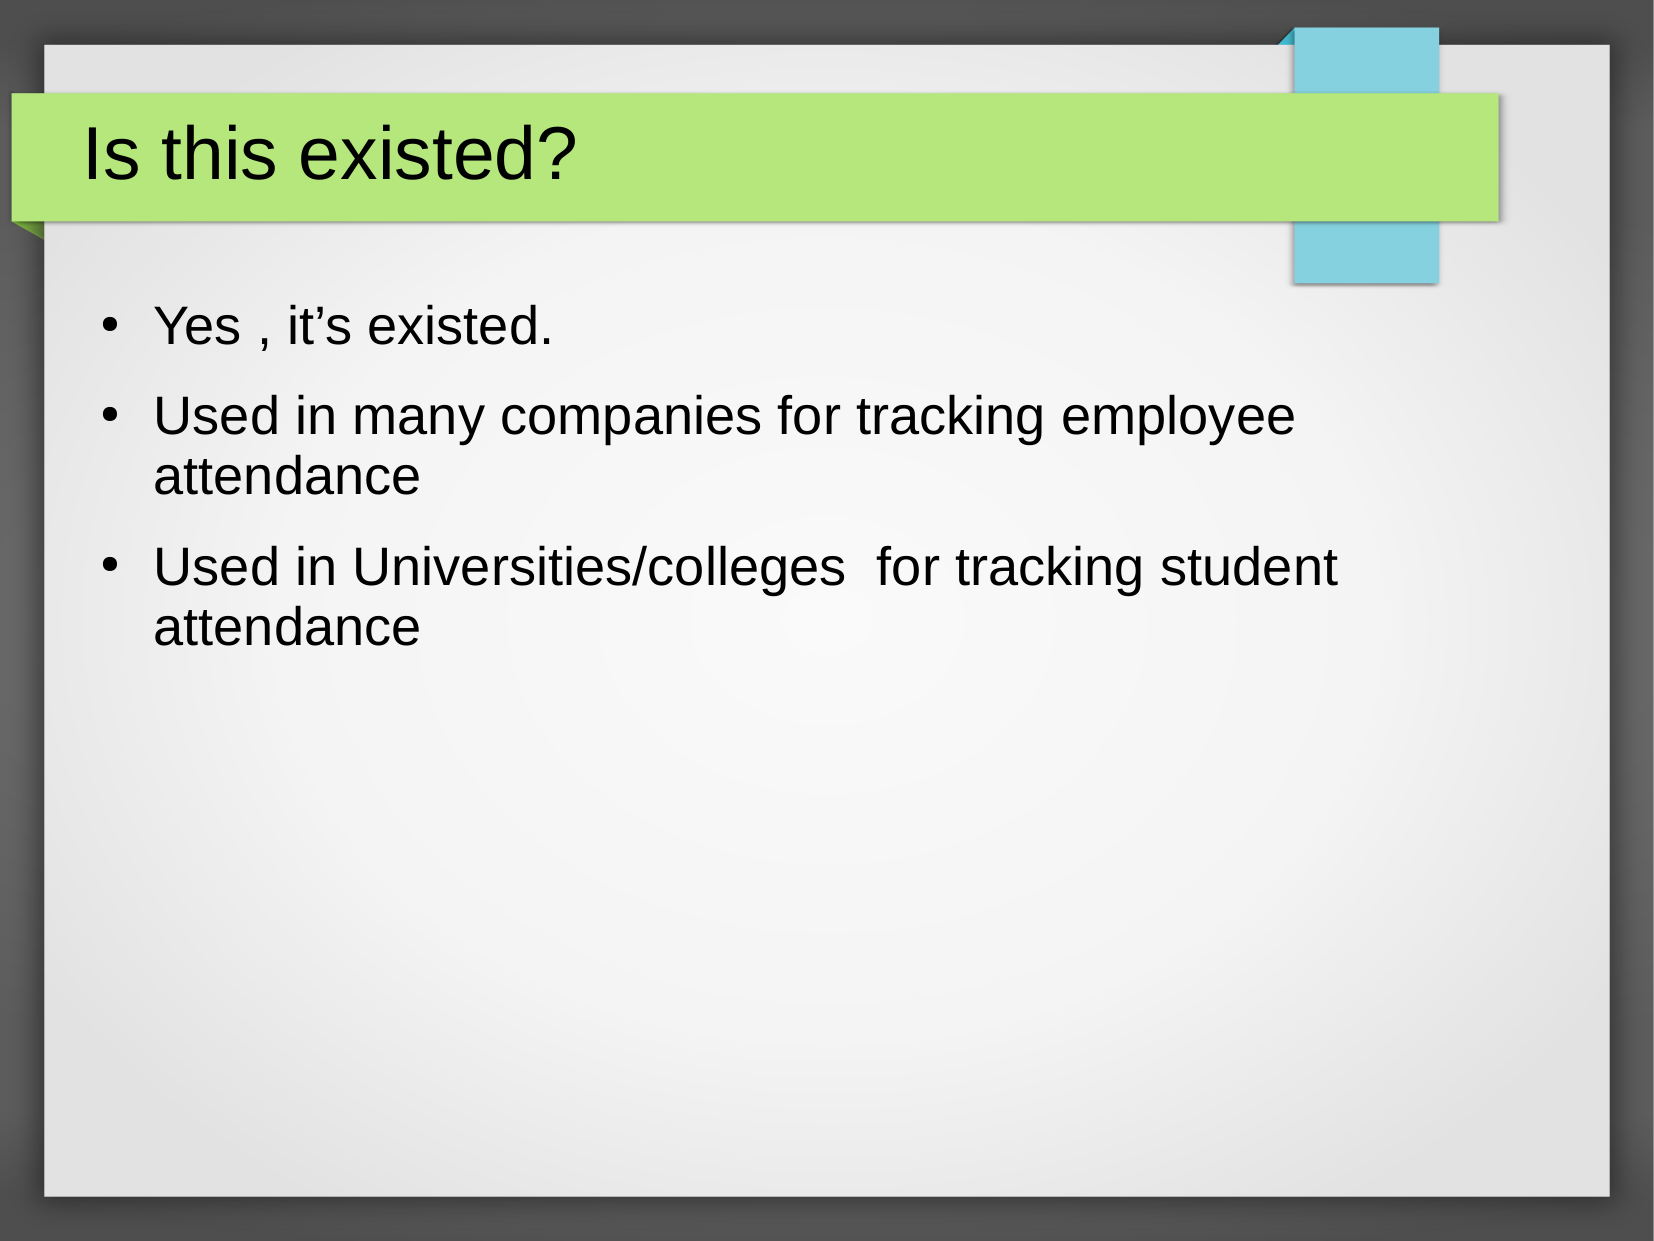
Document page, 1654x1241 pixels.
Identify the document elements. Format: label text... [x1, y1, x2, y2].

list Yes , it’s existed. Used in many companies for tracking employee attendance Used in Universities/colleges for tracking student attendance [82, 295, 1571, 1015]
title Is this existed? [82, 94, 1264, 213]
picture [0, 0, 1654, 1241]
